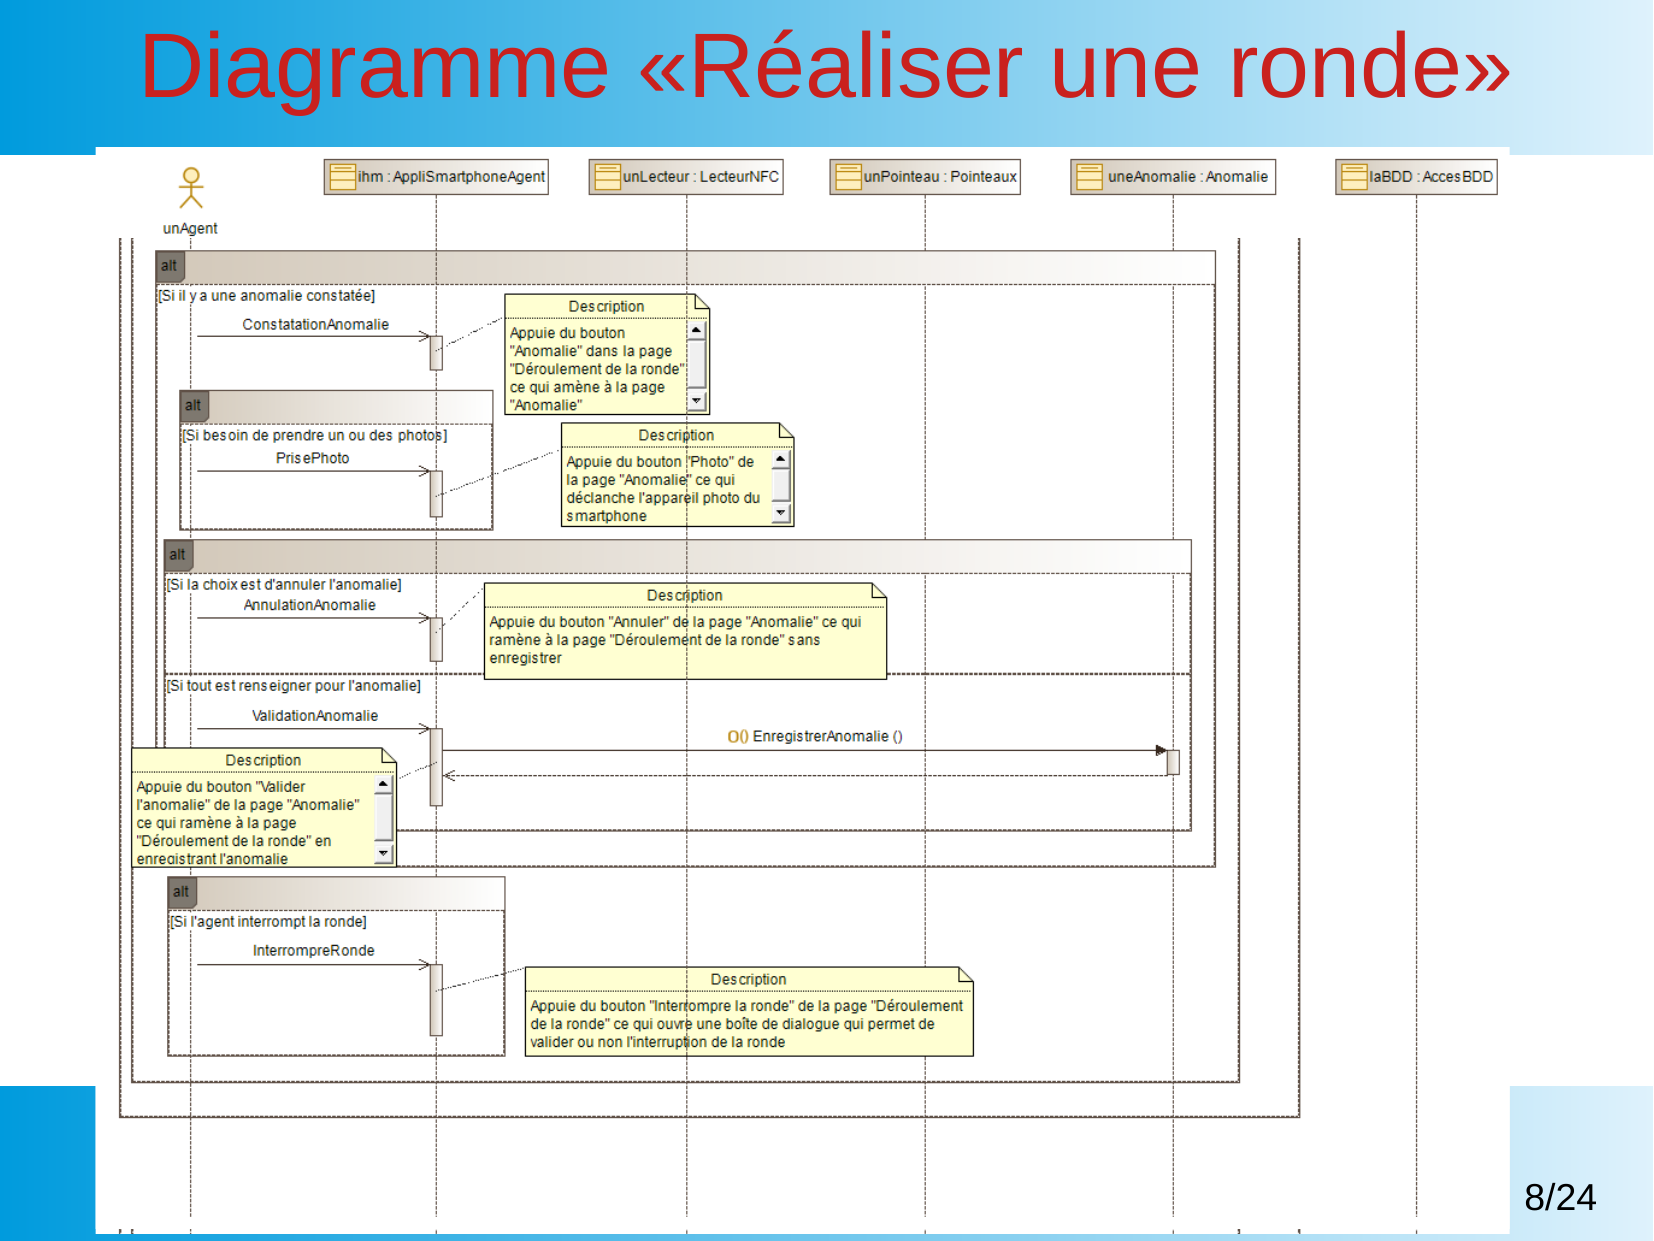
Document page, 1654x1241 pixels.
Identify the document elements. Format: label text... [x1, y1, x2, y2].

text_box <numéro>/24 [1510, 1169, 1654, 1240]
title Diagramme «Réaliser une ronde» [82, 0, 1571, 169]
picture [95, 147, 1510, 1241]
